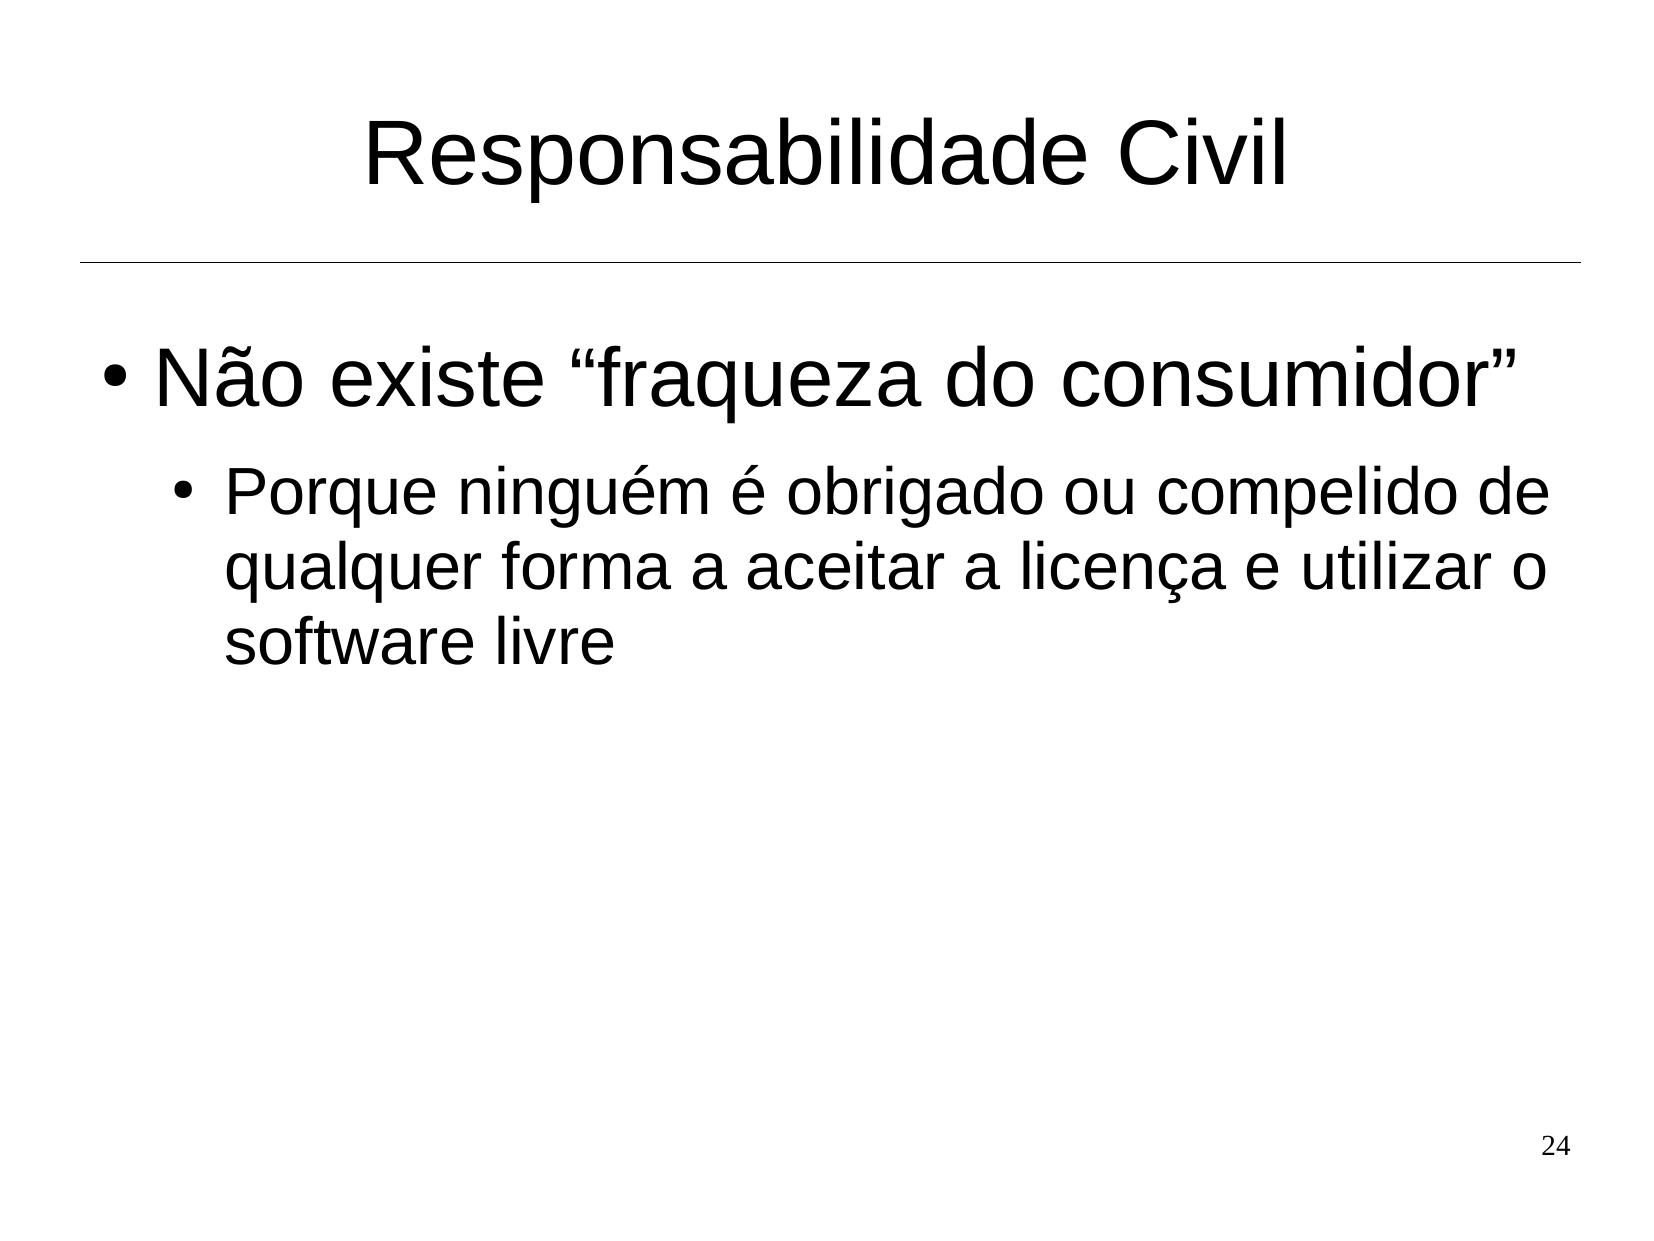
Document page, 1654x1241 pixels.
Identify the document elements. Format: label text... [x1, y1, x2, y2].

list Não existe “fraqueza do consumidor” Porque ninguém é obrigado ou compelido de qualquer forma a aceitar a licença e utilizar o software livre [82, 331, 1571, 1077]
title Responsabilidade Civil [82, 56, 1571, 250]
